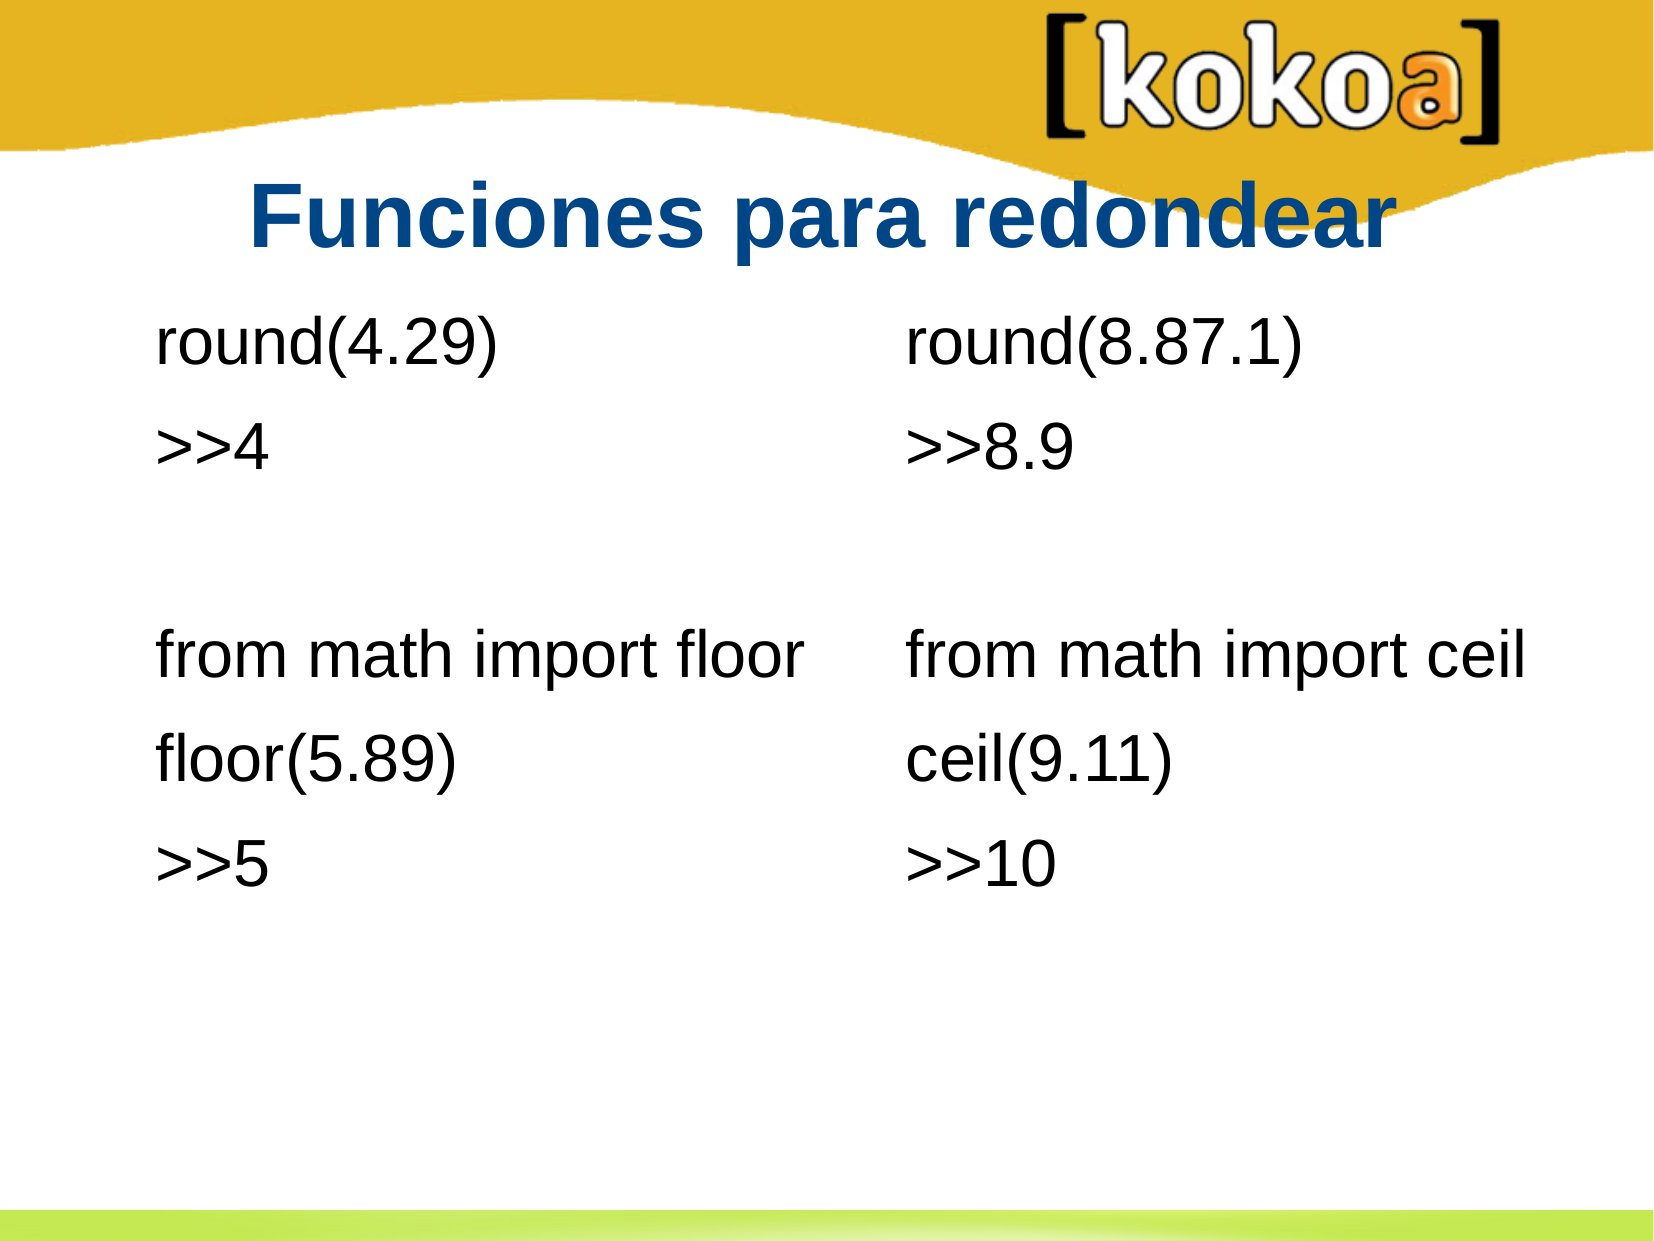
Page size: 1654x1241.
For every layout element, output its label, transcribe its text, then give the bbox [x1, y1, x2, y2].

picture [0, 0, 1654, 488]
title Funciones para redondear [80, 112, 1569, 320]
picture [0, 1210, 1654, 1241]
list round(4.29) round(8.87.1) >>4 >>8.9 from math import floor from math import ceil floor(5.89) ceil(9.11) >>5 >>10 [84, 304, 1573, 1024]
